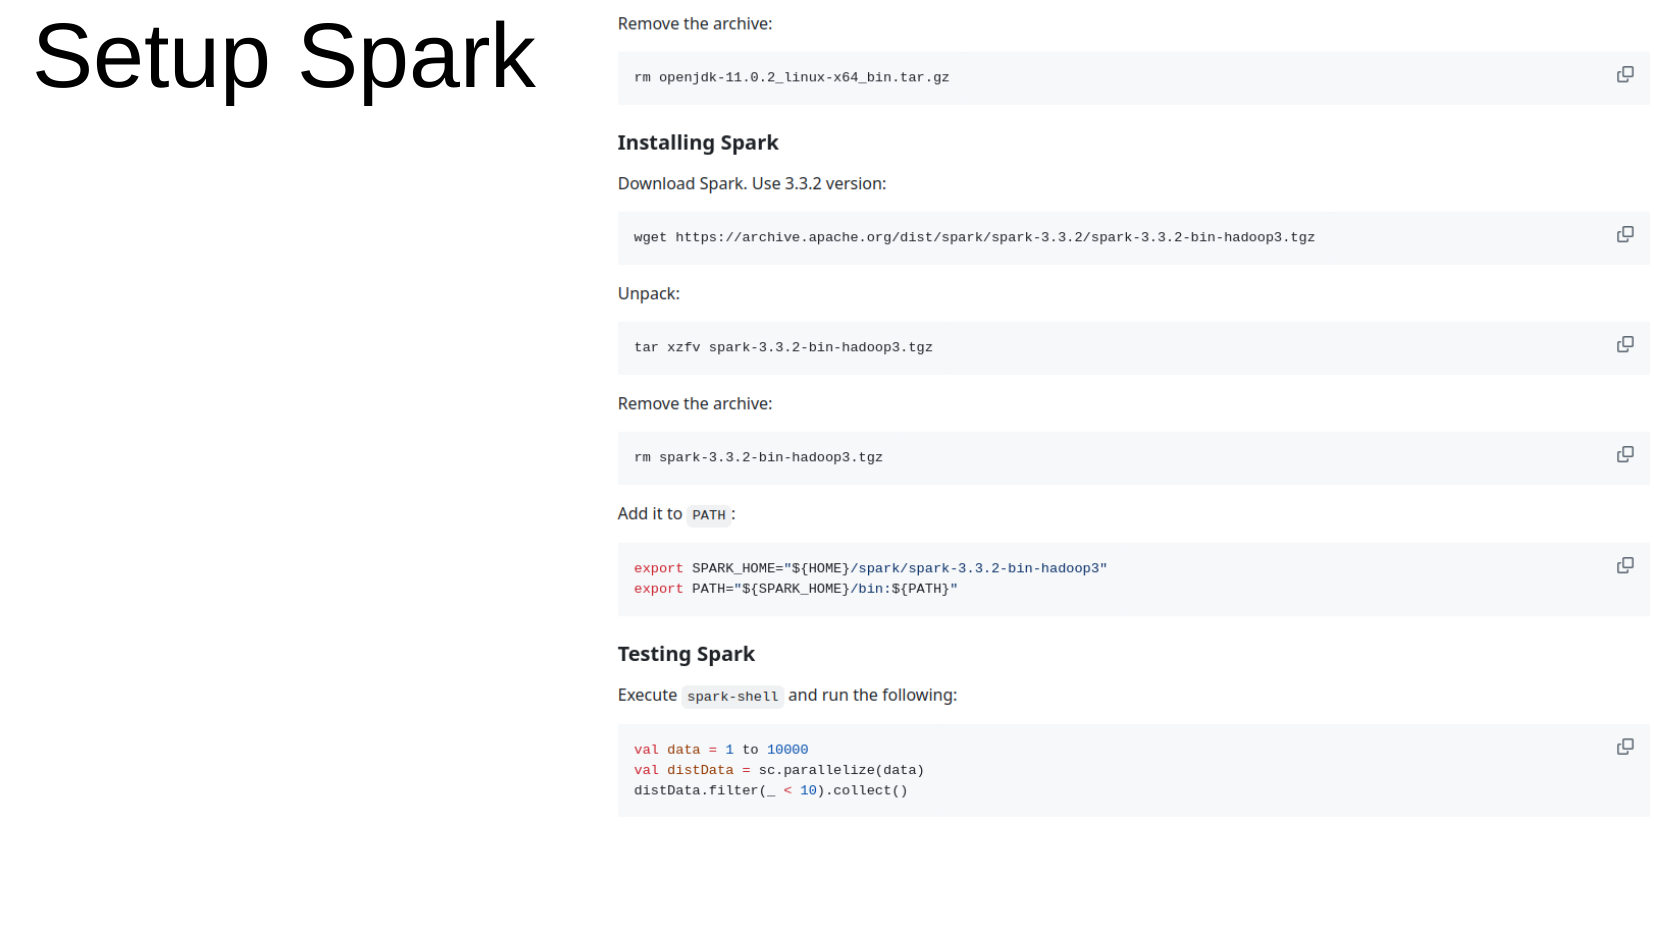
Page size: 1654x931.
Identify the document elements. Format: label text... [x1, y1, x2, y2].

picture [605, 6, 1654, 826]
title Setup Spark [7, 4, 563, 108]
